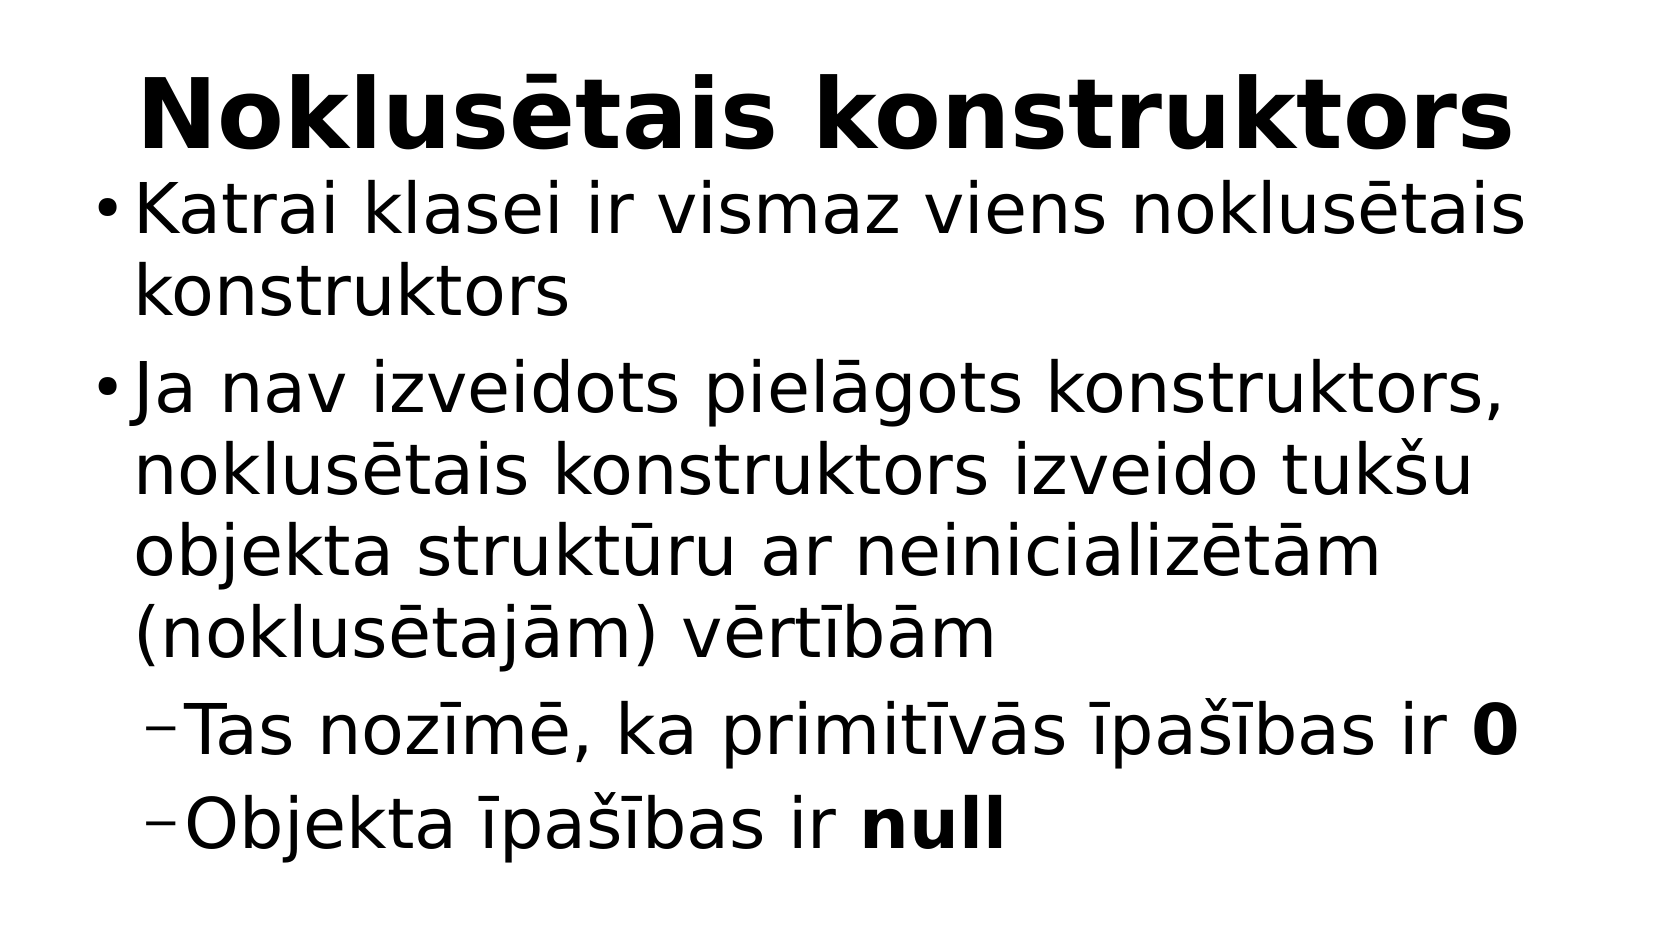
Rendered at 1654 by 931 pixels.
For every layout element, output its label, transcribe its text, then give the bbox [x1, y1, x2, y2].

title Noklusētais konstruktors [82, 37, 1571, 193]
list Katrai klasei ir vismaz viens noklusētais konstruktors Ja nav izveidots pielāgots konstruktors, noklusētais konstruktors izveido tukšu objekta struktūru ar neinicializētām (noklusētajām) vērtībām Tas nozīmē, ka primitīvās īpašības ir 0 Objekta īpašības ir null [82, 168, 1538, 889]
